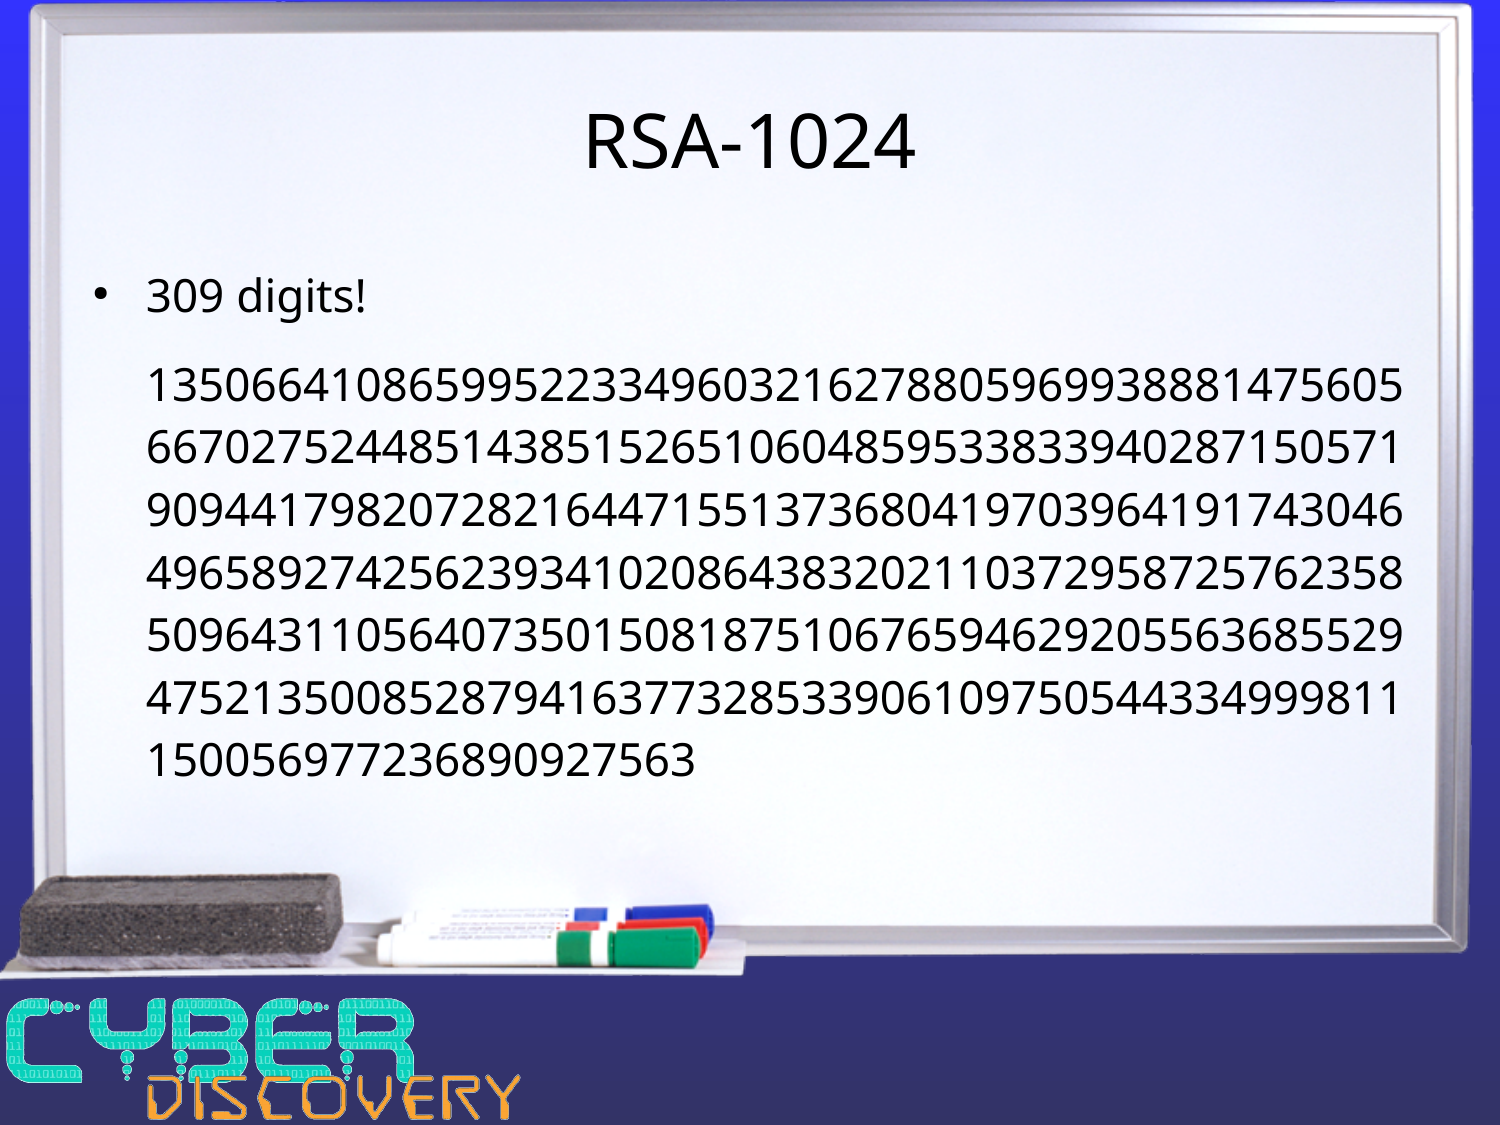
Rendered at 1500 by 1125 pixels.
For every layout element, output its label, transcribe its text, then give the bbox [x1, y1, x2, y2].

title RSA-1024 [74, 44, 1425, 233]
list 309 digits! 135066410865995223349603216278805969938881475605667027524485143851526510604859533833940287150571909441798207282164471551373680419703964191743046496589274256239341020864383202110372958725762358509643110564073501508187510676594629205563685529475213500852879416377328533906109750544334999811150056977236890927563 [74, 263, 1425, 916]
picture [0, 0, 1500, 1125]
